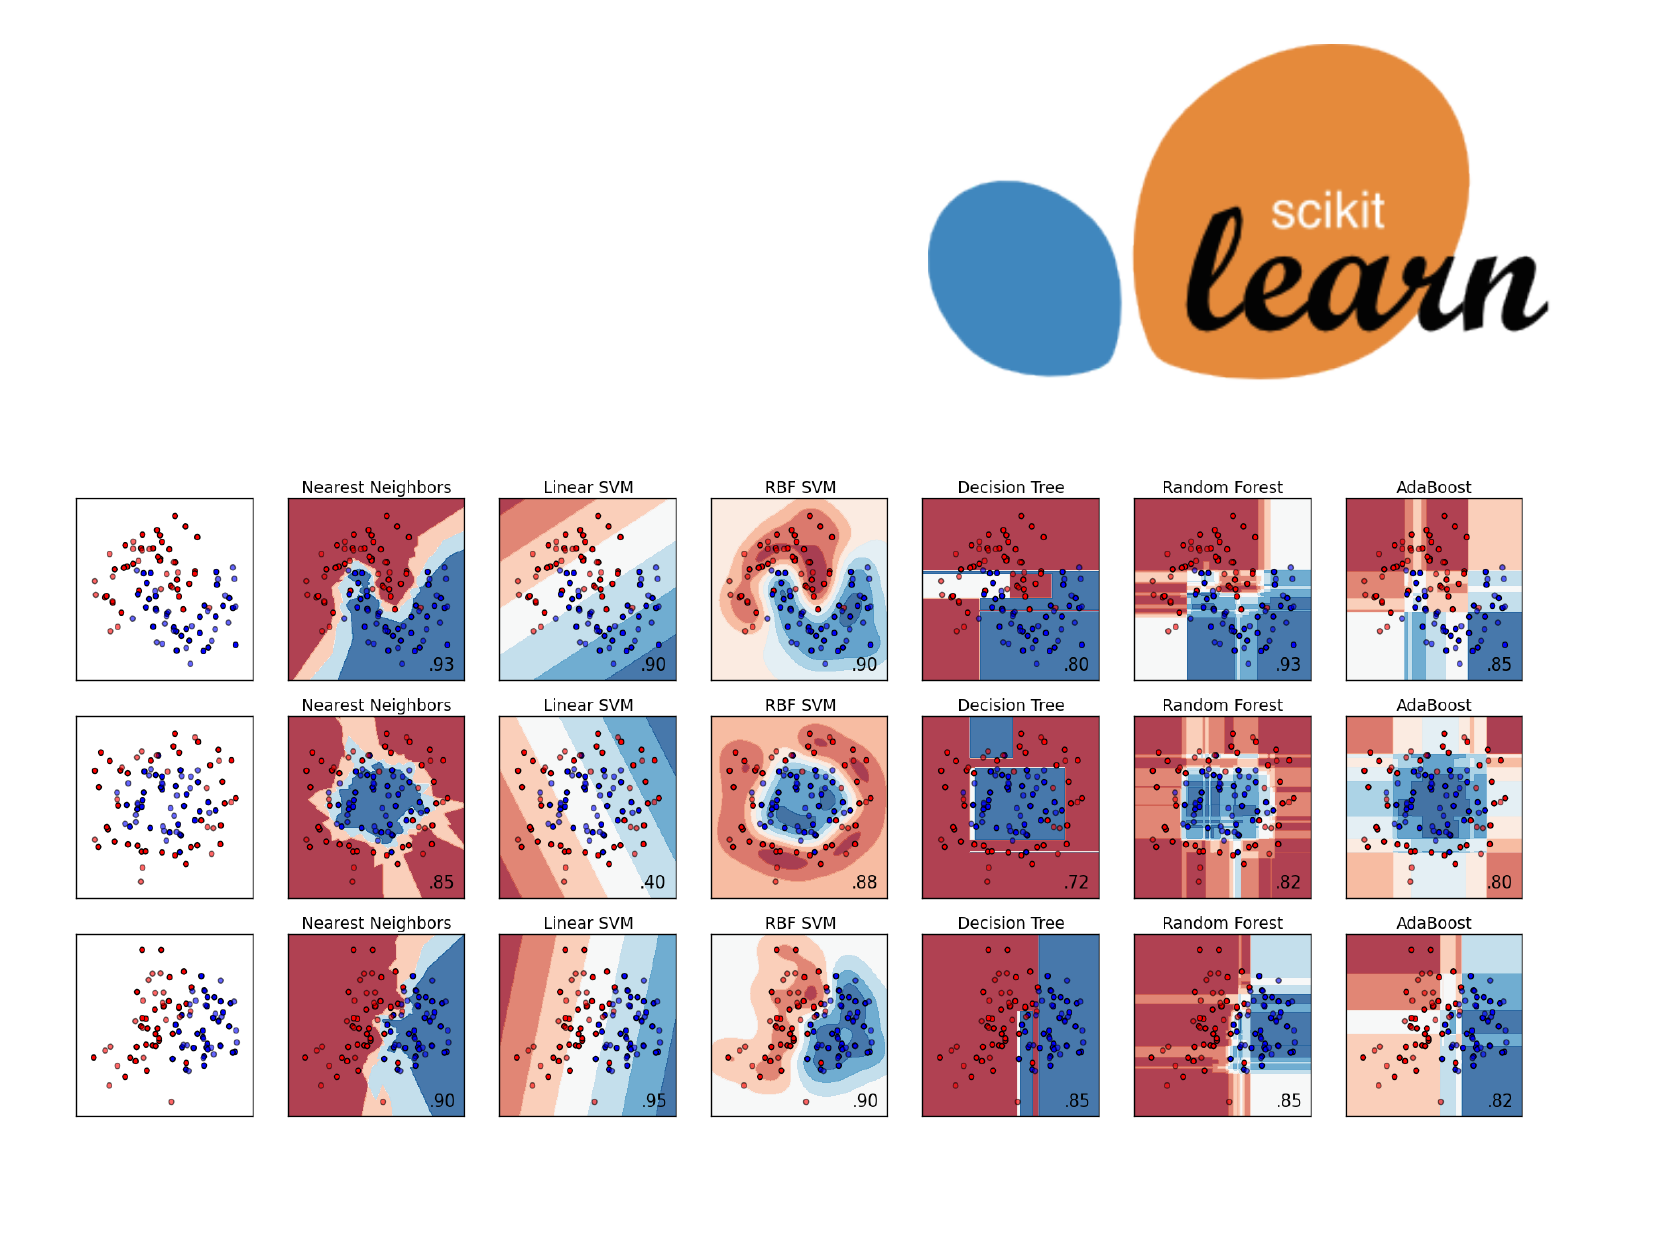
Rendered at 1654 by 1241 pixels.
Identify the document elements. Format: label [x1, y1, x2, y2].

picture [75, 44, 1582, 1154]
